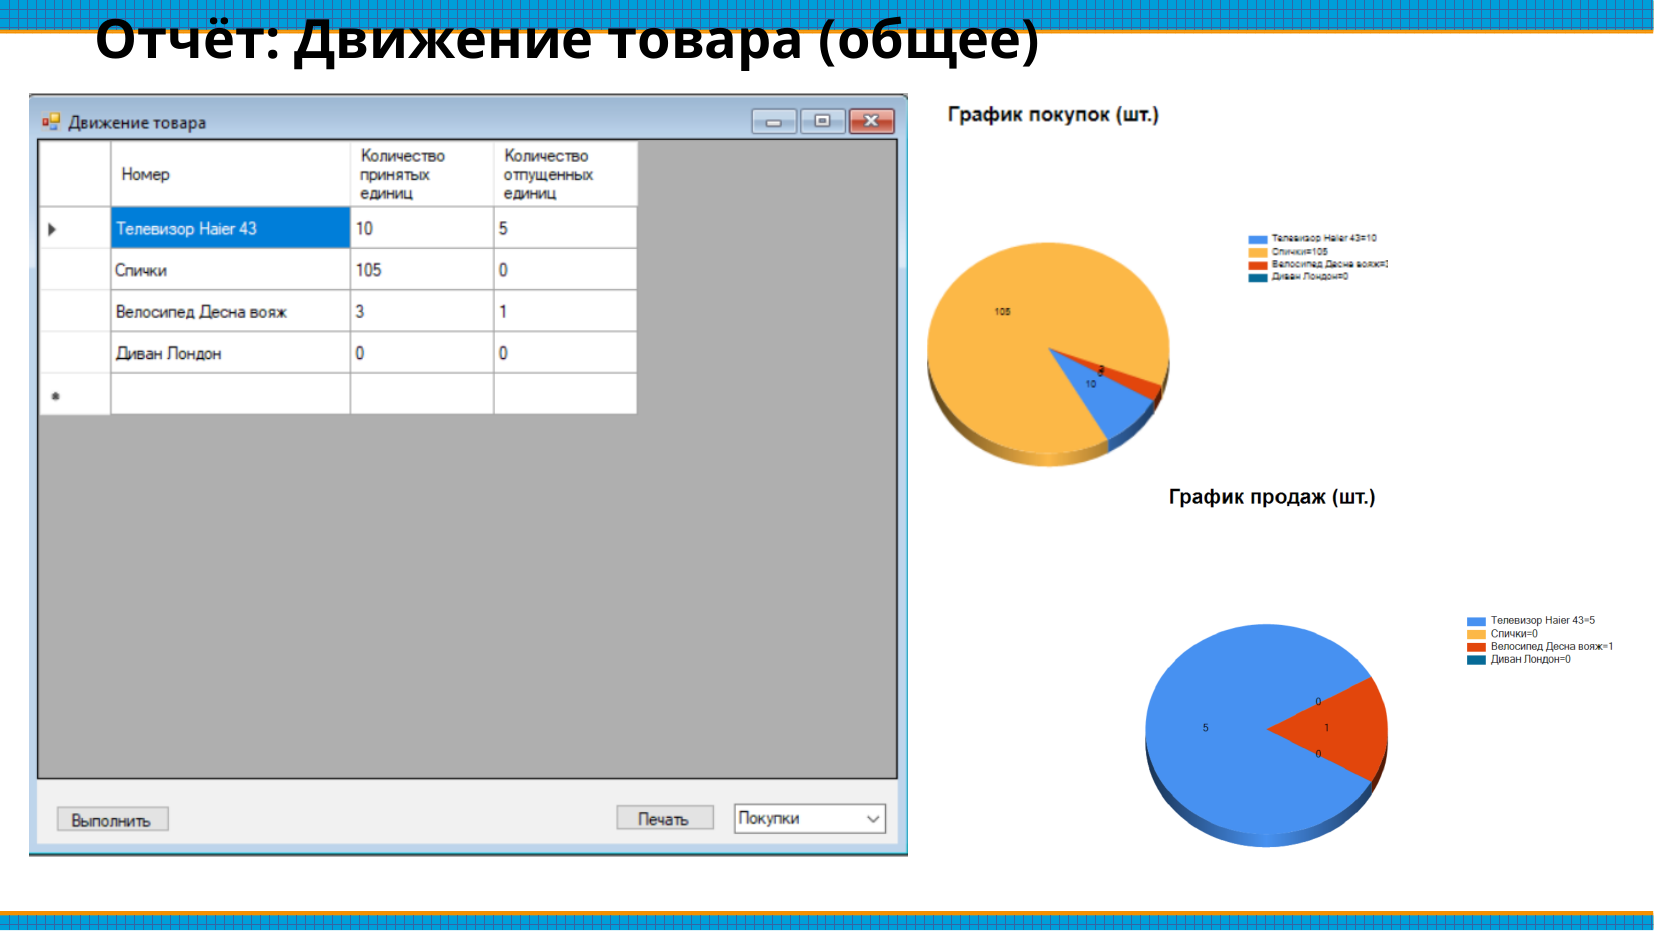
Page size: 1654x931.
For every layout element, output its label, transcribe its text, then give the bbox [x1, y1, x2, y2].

picture [927, 92, 1625, 849]
text_box Отчёт: Движение товара (общее) [88, 0, 1565, 106]
picture [29, 93, 908, 857]
